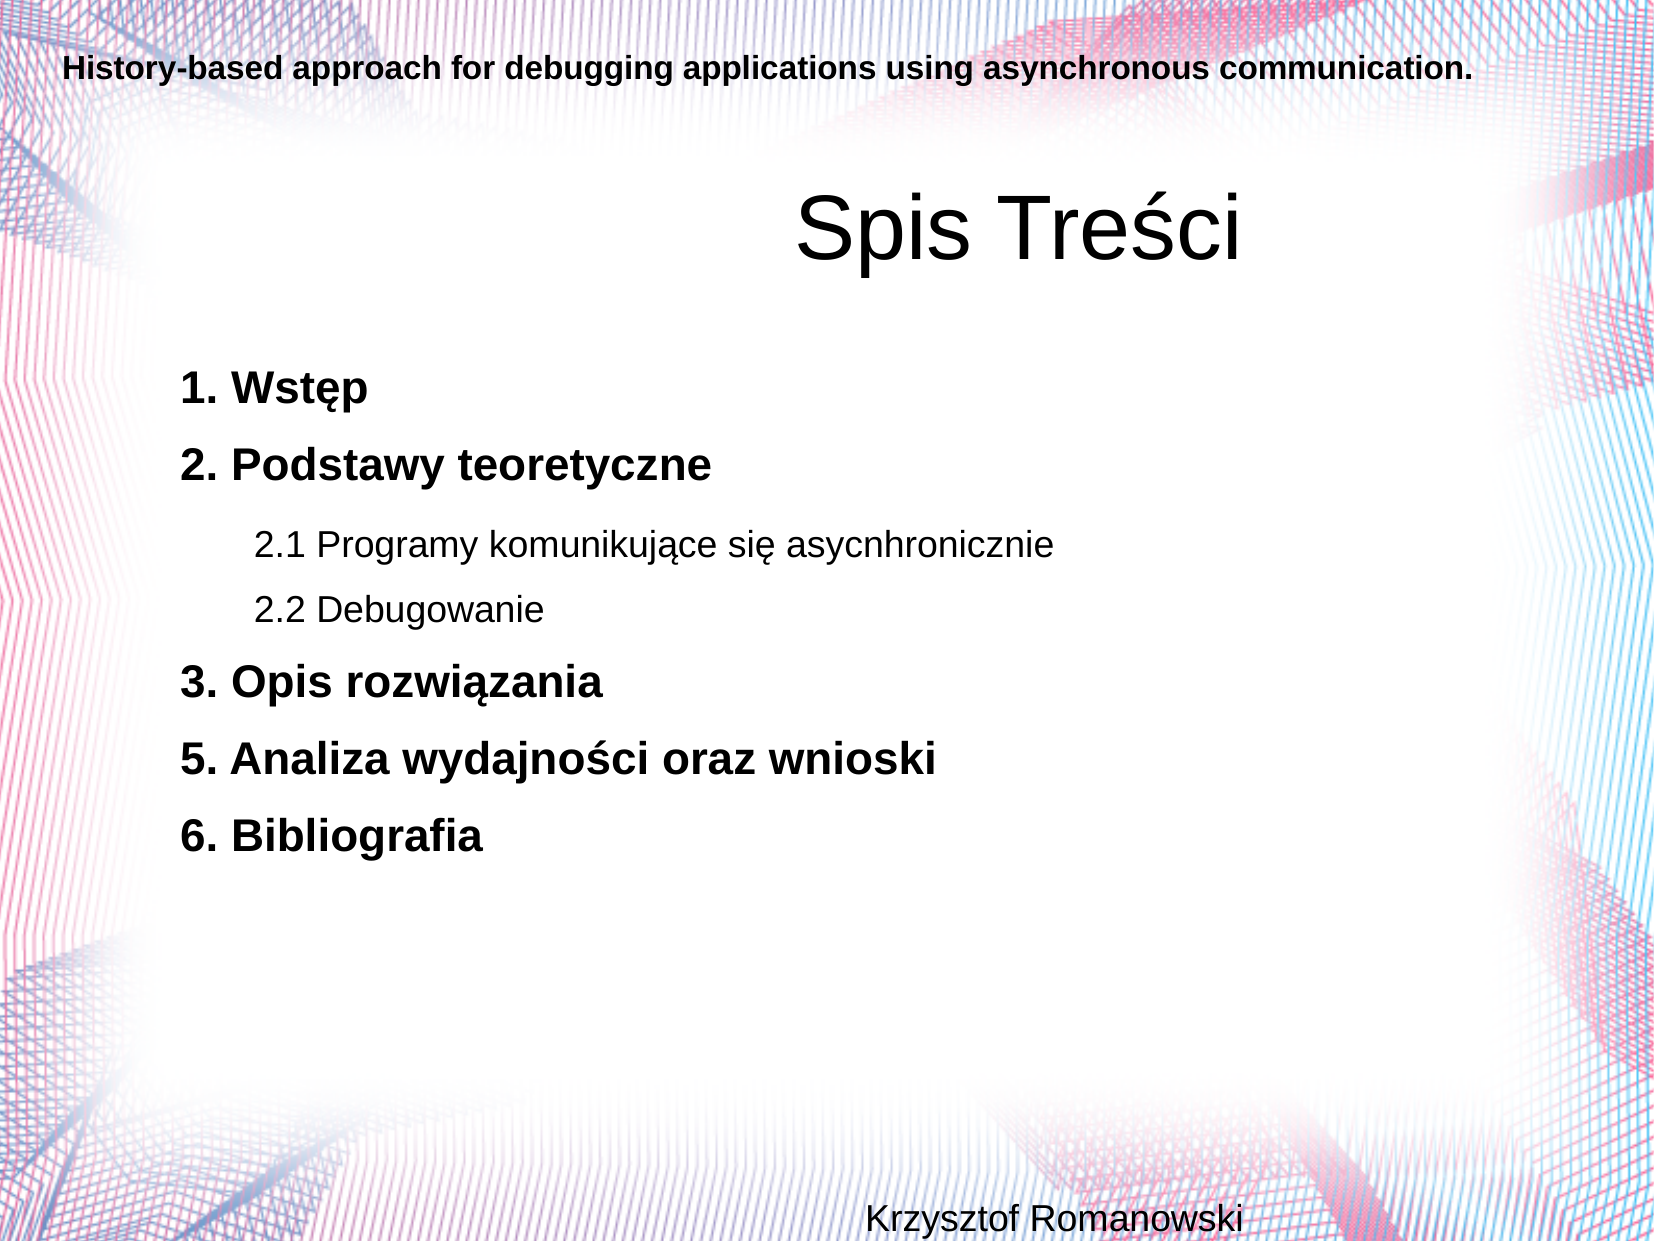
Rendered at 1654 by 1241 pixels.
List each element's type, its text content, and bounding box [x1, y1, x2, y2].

text_box Spis Treści [779, 118, 1441, 236]
text_box 1. Wstęp 2. Podstawy teoretyczne 2.1 Programy komunikujące się asycnhronicznie 2.2 Debugowanie 3. Opis rozwiązania 5. Analiza wydajności oraz wnioski 6. Bibliografia [165, 329, 1134, 957]
picture [0, 0, 1654, 1241]
text_box Krzysztof Romanowski [850, 1169, 1430, 1227]
text_box History-based approach for debugging applications using asynchronous communication. [47, 23, 1560, 76]
